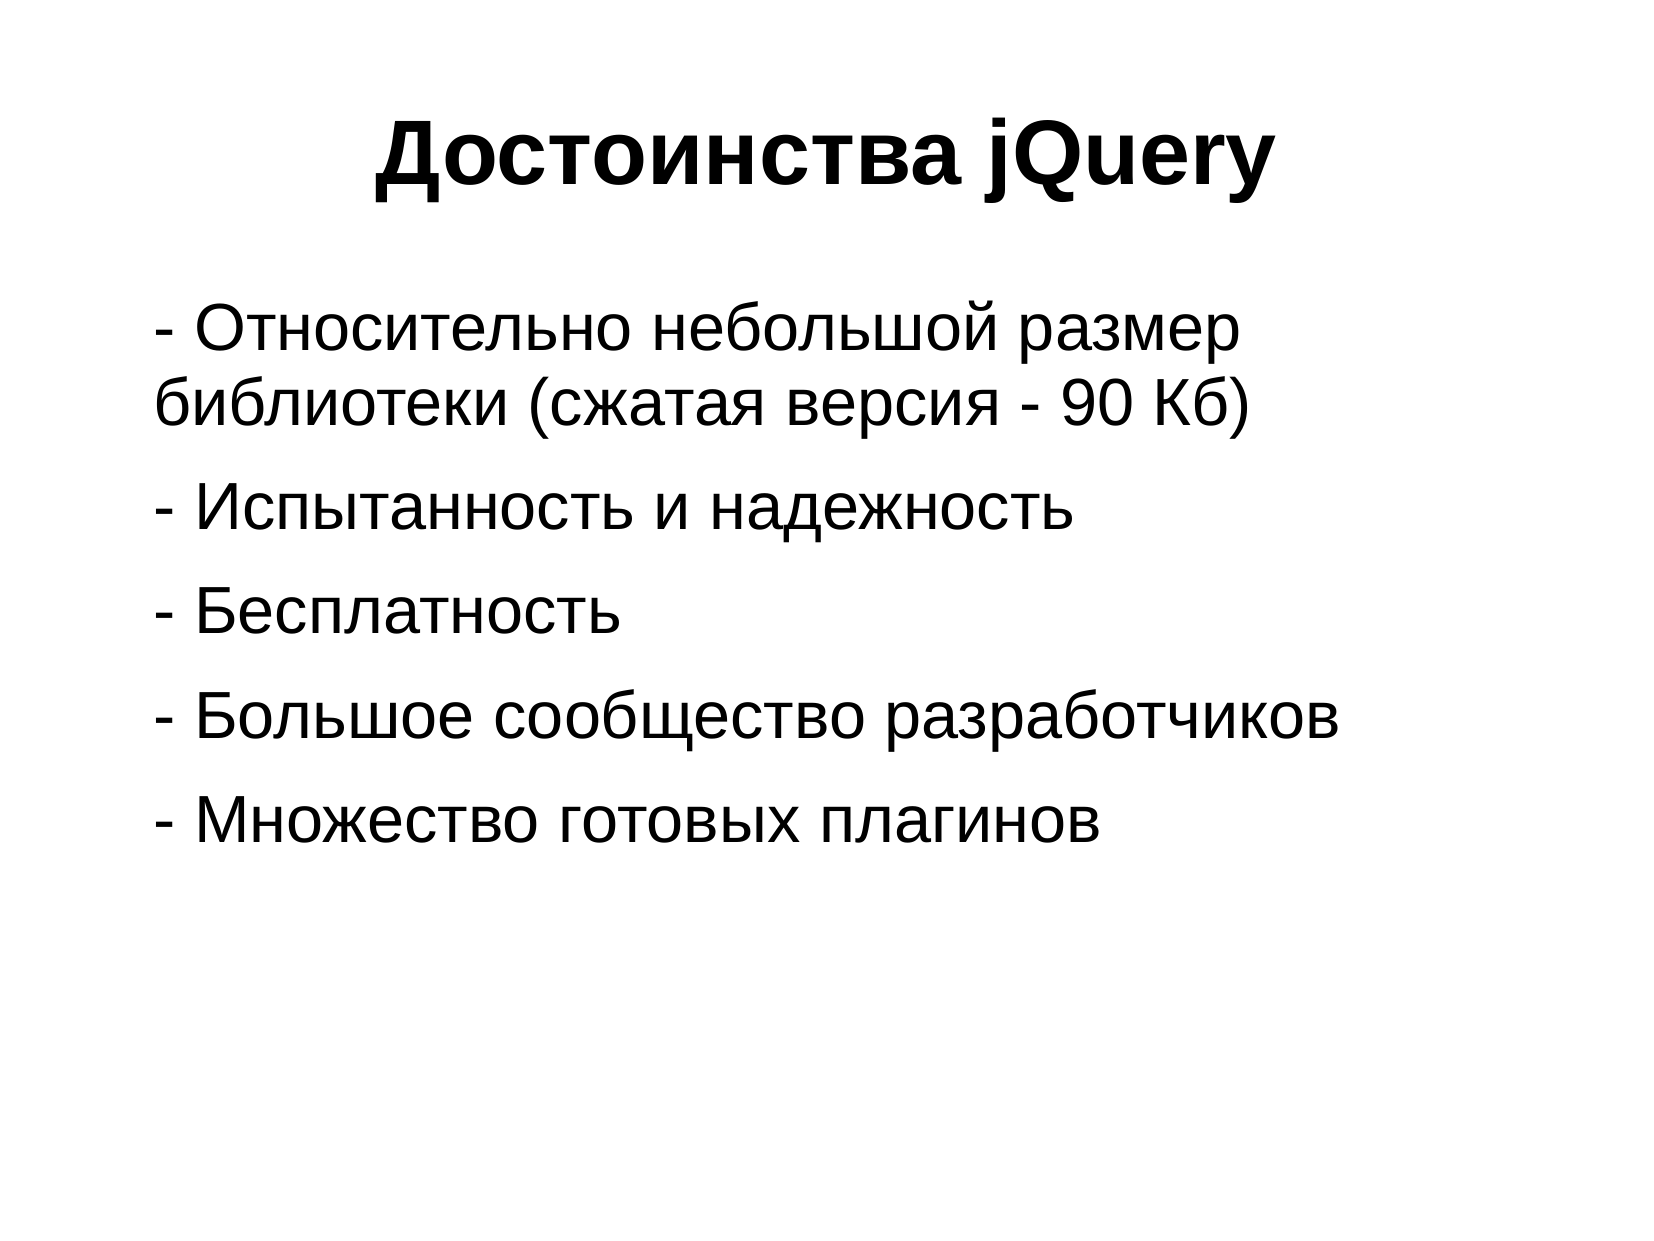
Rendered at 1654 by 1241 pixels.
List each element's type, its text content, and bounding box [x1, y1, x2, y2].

list - Относительно небольшой размер библиотеки (сжатая версия - 90 Кб) - Испытанность и надежность - Бесплатность - Большое сообщество разработчиков - Множество готовых плагинов [82, 290, 1571, 1109]
title Достоинства jQuery [82, 49, 1571, 257]
